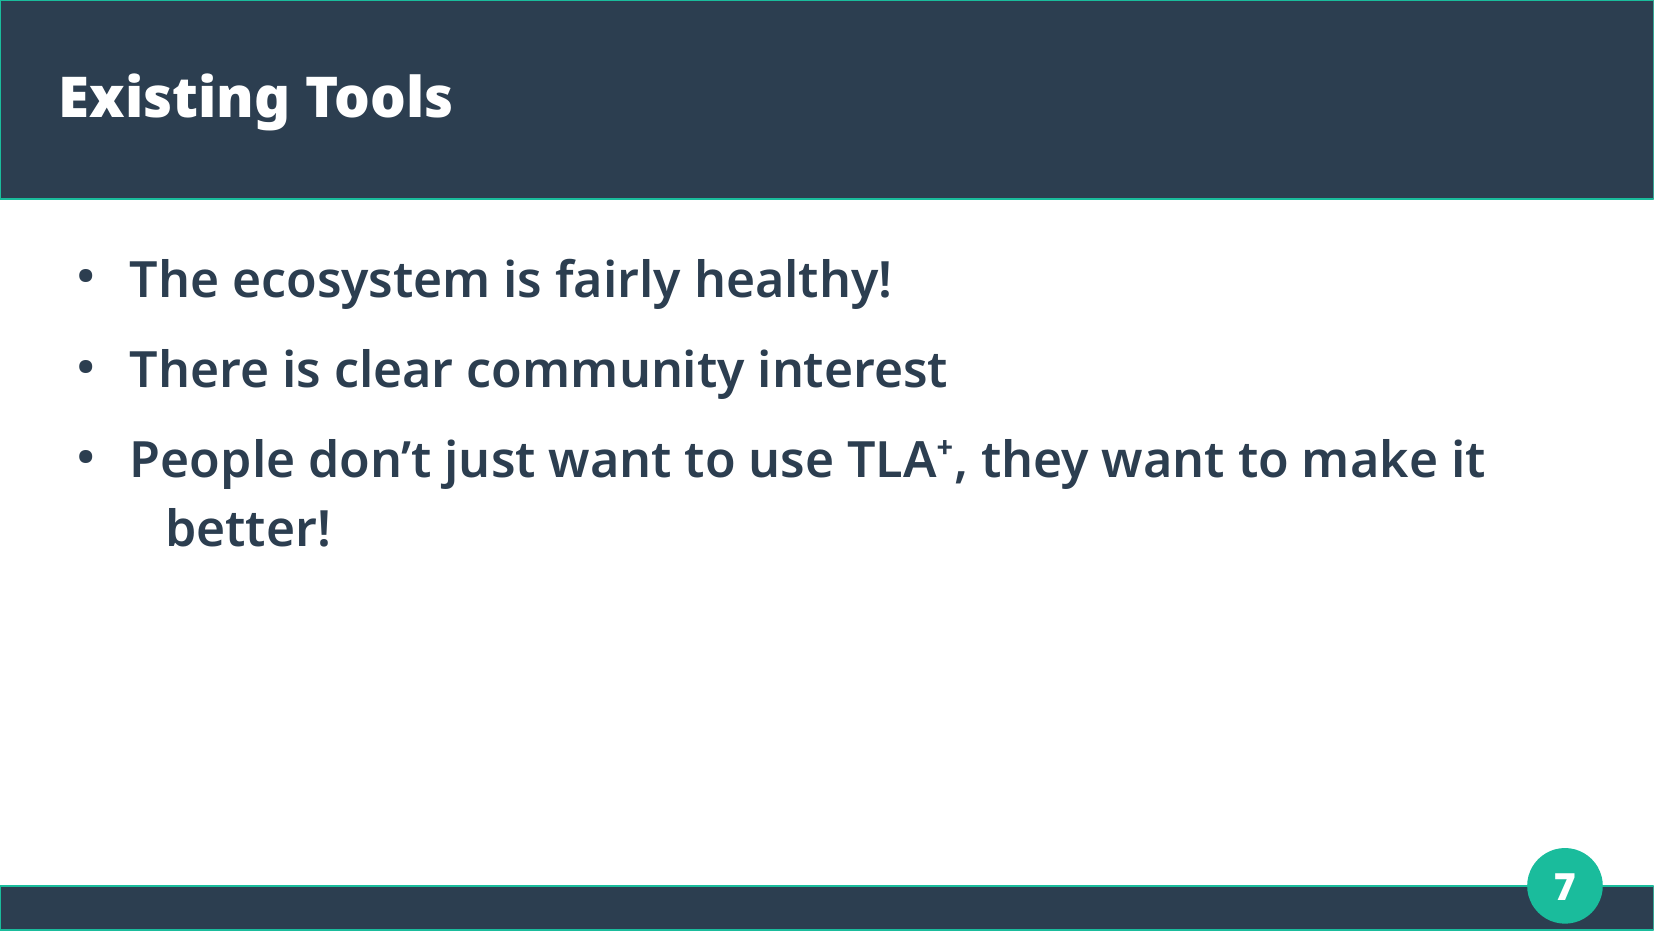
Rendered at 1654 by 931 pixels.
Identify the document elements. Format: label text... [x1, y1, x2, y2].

list The ecosystem is fairly healthy! There is clear community interest People don’t just want to use TLA⁺, they want to make it better! [59, 243, 1595, 864]
title Existing Tools [59, 37, 1595, 155]
